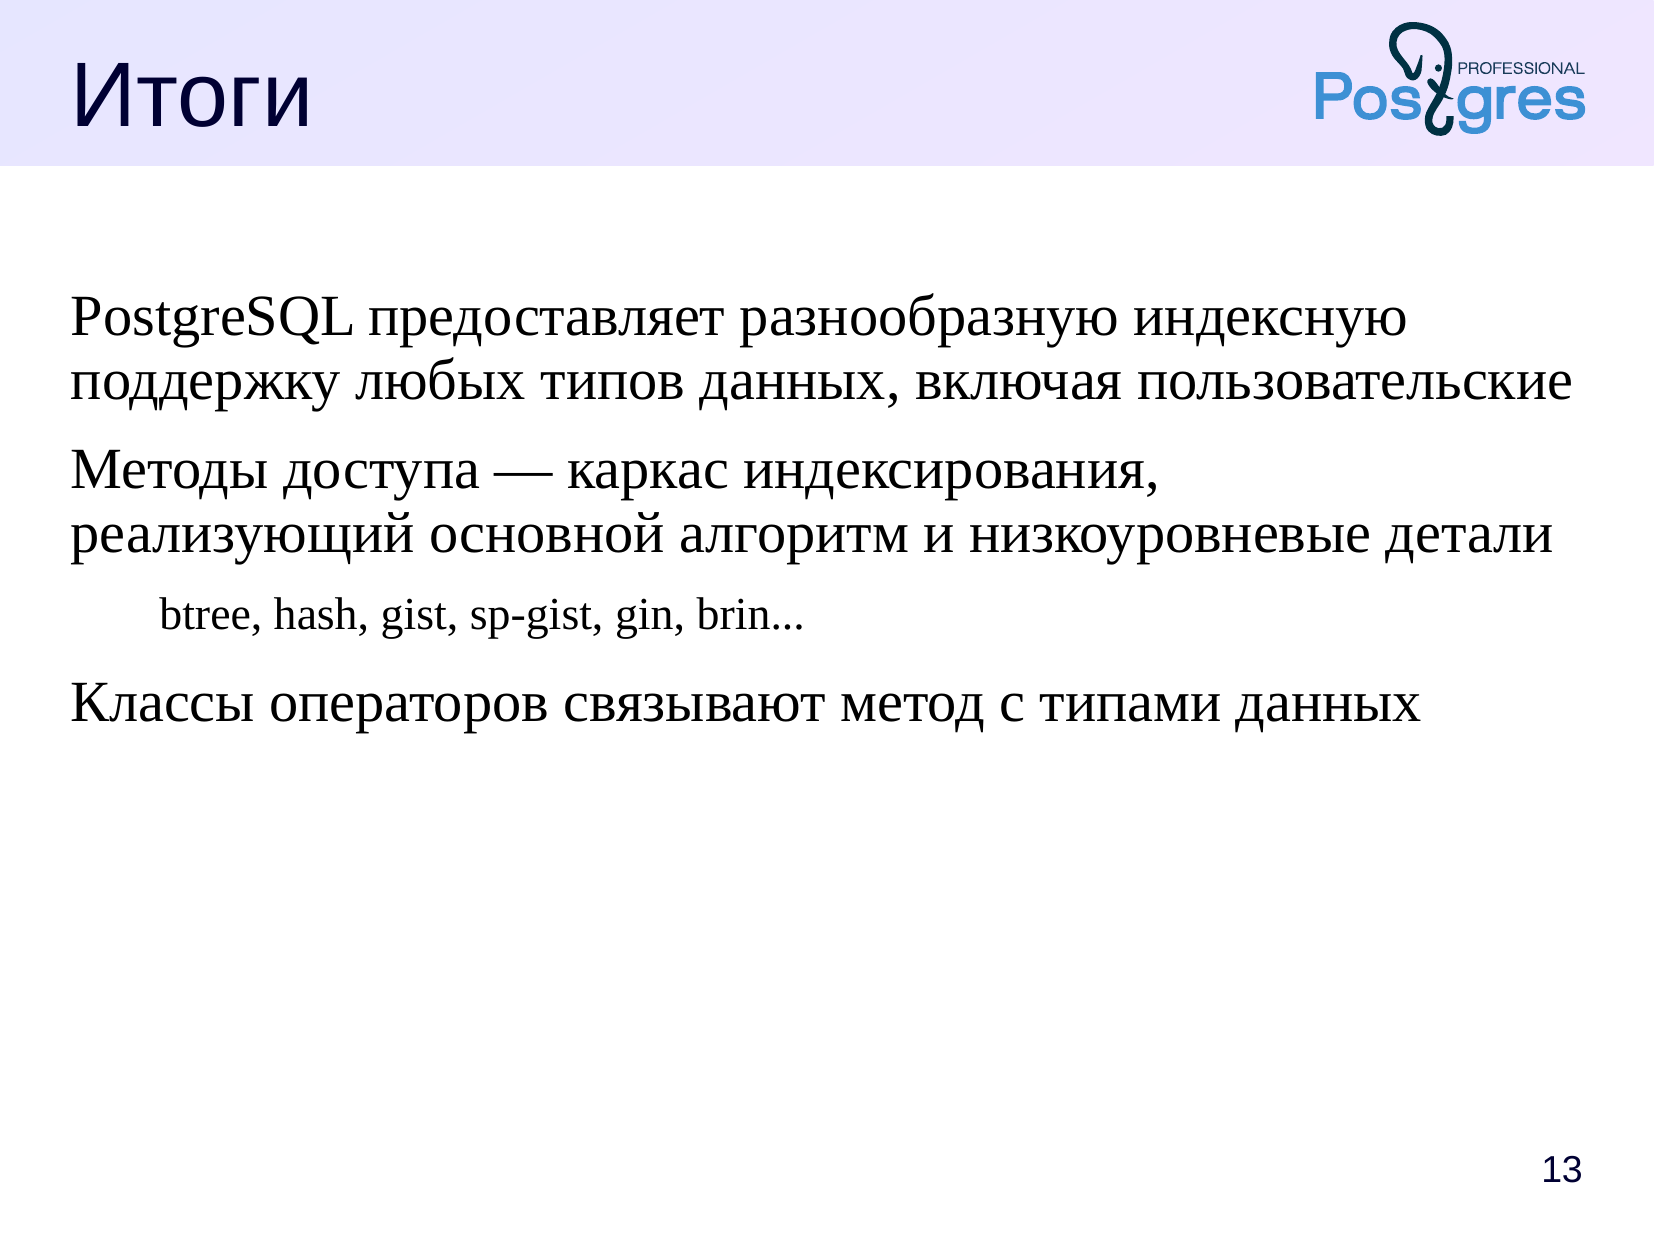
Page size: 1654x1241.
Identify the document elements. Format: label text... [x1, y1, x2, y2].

list PostgreSQL предоставляет разнообразную индексную поддержку любых типов данных, включая пользовательские Методы доступа — каркас индексирования, реализующий основной алгоритм и низкоуровневые детали btree, hash, gist, sp-gist, gin, brin... Классы операторов связывают метод с типами данных [70, 283, 1583, 1134]
title Итоги [70, 43, 1241, 147]
